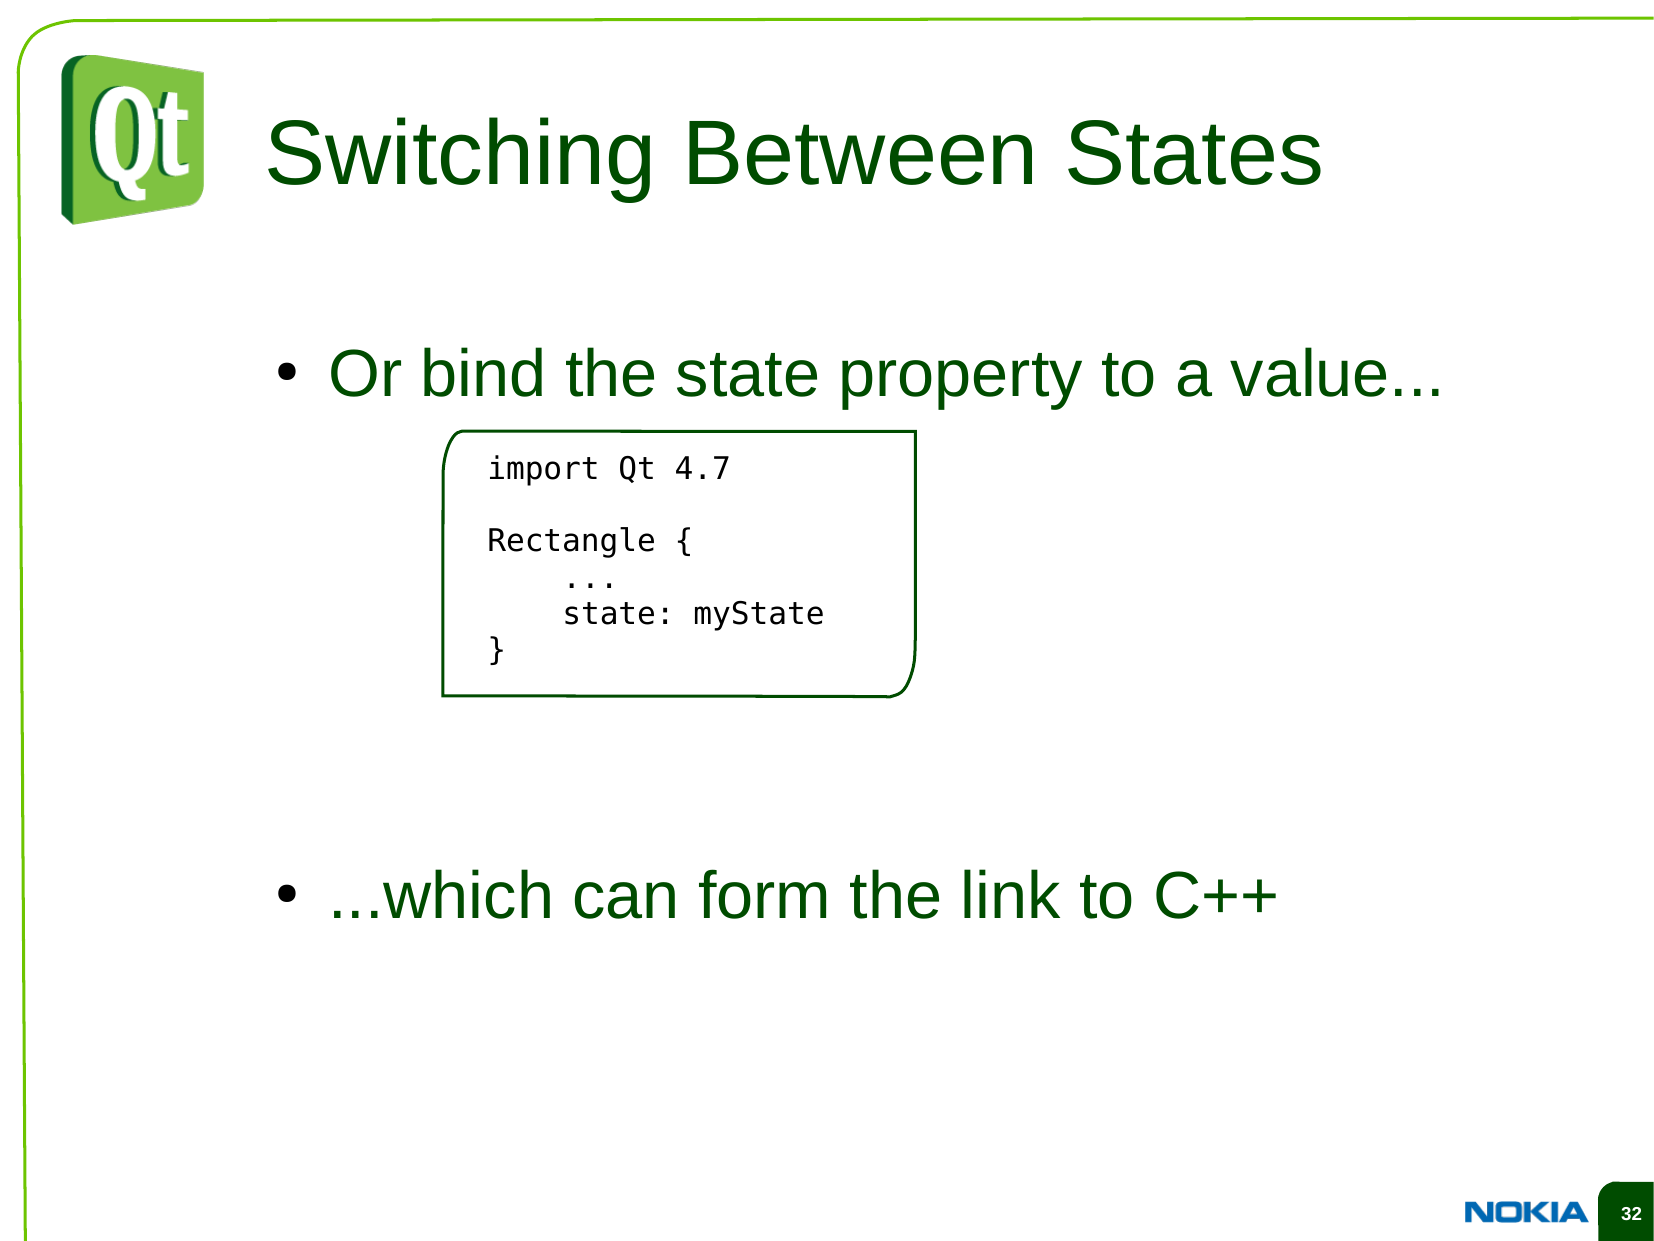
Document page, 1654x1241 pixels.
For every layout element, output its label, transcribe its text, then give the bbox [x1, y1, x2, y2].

picture [61, 55, 204, 225]
picture [1465, 1201, 1589, 1223]
list Or bind the state property to a value... ...which can form the link to C++ [257, 336, 1577, 1156]
text_box import Qt 4.7 Rectangle { ... state: myState } [472, 443, 1447, 1034]
title Switching Between States [257, 56, 1333, 250]
text_box import Qt 4.7 Rectangle { ... state: myState } [472, 443, 913, 695]
